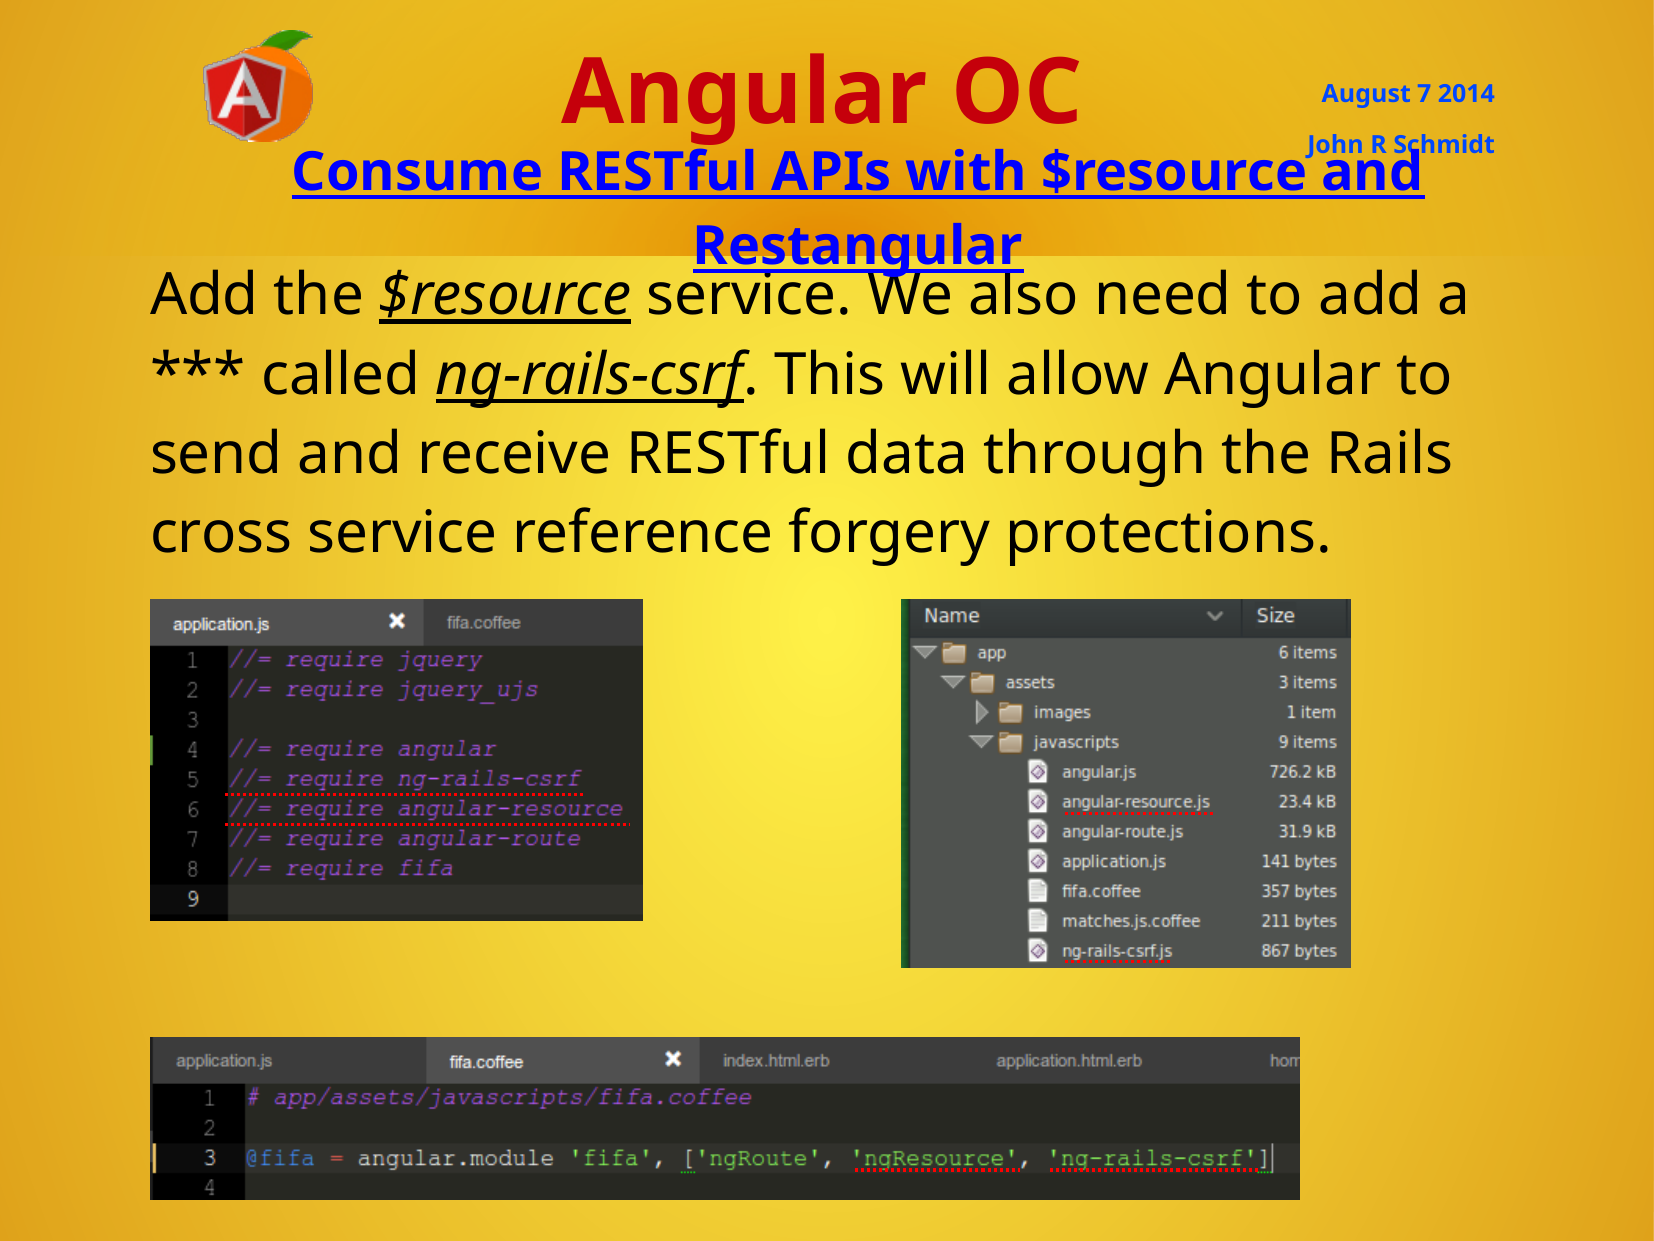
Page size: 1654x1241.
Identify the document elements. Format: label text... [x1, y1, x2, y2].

picture [901, 599, 1351, 968]
title Angular OC [560, 34, 1086, 142]
subtitle Add the $resource service. We also need to add a *** called ng-rails-csrf. This will allow Angular to send and receive RESTful data through the Rails cross service reference forgery protections. [150, 275, 1579, 547]
picture [150, 599, 643, 921]
picture [202, 30, 316, 142]
text_box Consume RESTful APIs with $resource and Restangular [150, 175, 1567, 239]
text_box August 7 2014 John R Schmidt [1260, 51, 1510, 172]
picture [150, 1037, 1300, 1201]
